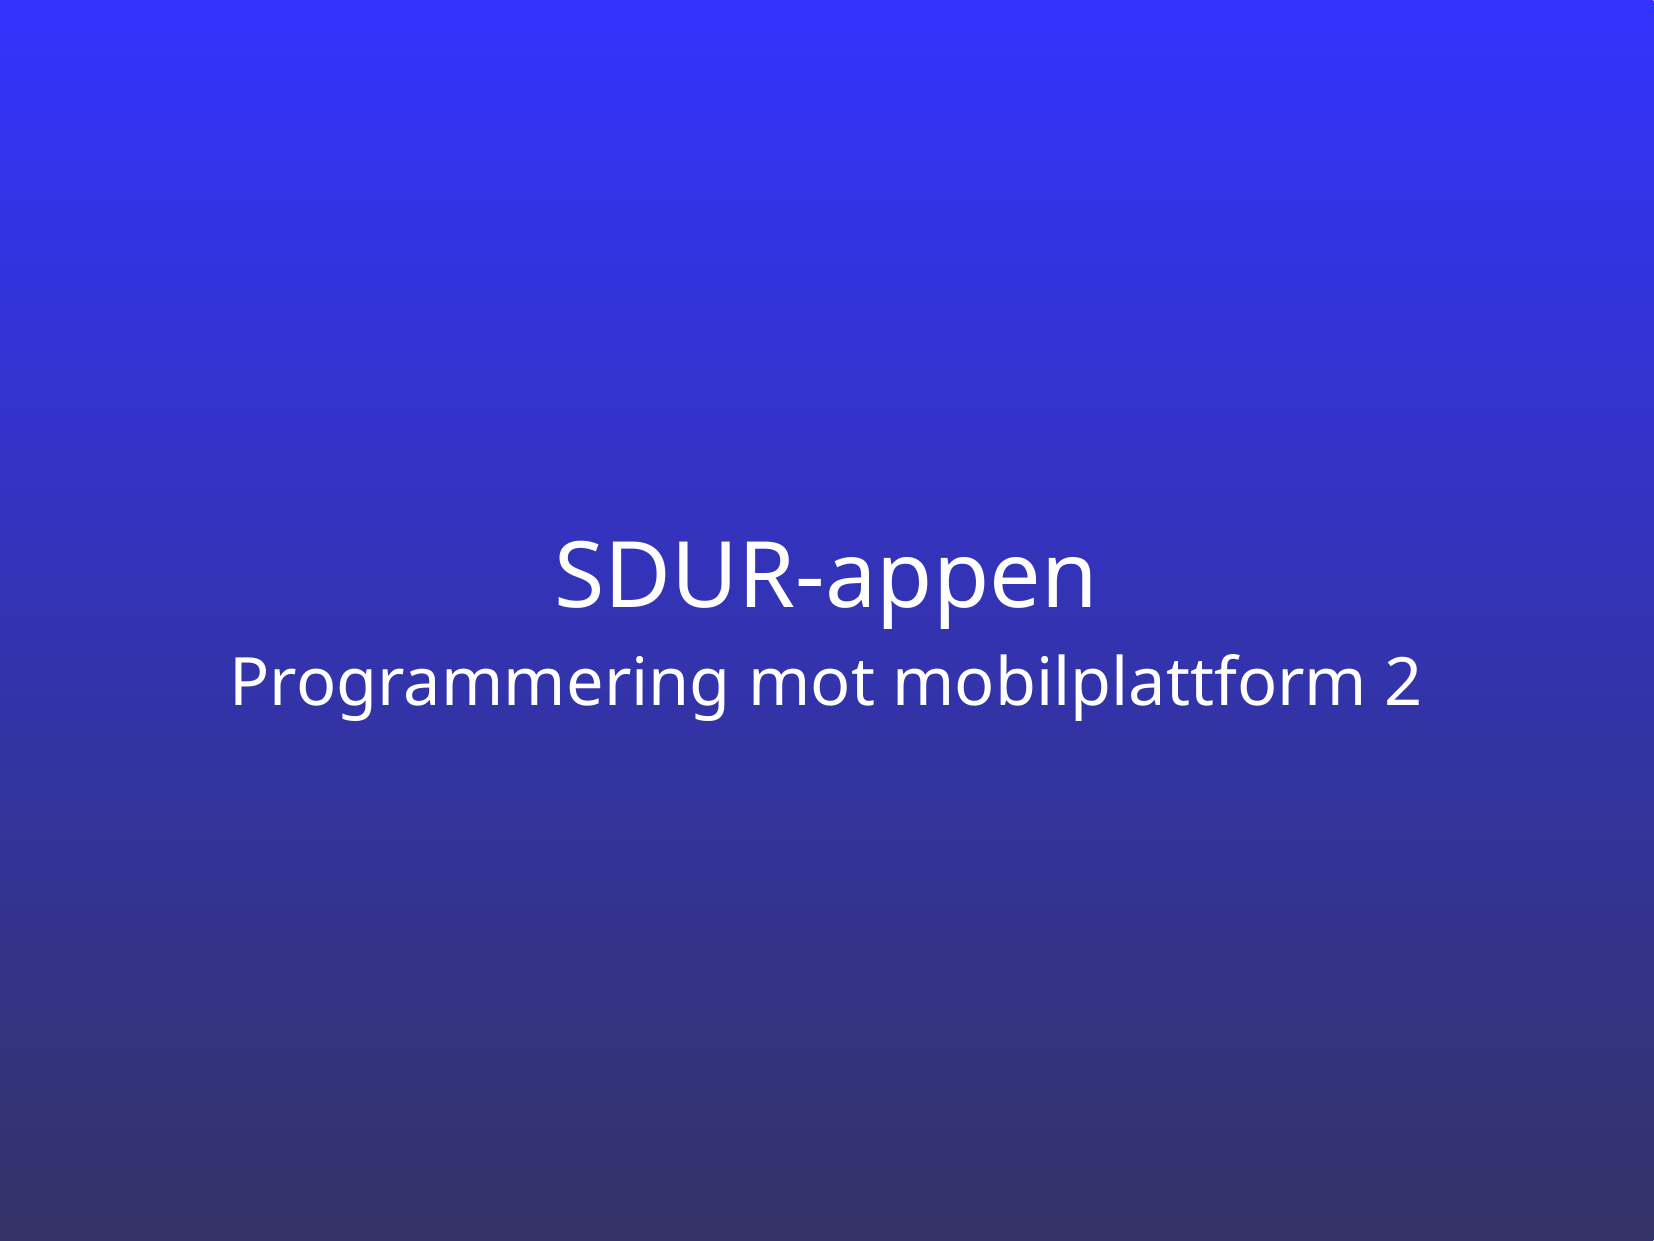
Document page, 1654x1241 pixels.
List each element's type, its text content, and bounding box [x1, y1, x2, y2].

title SDUR-appen Programmering mot mobilplattform 2 [82, 505, 1571, 729]
